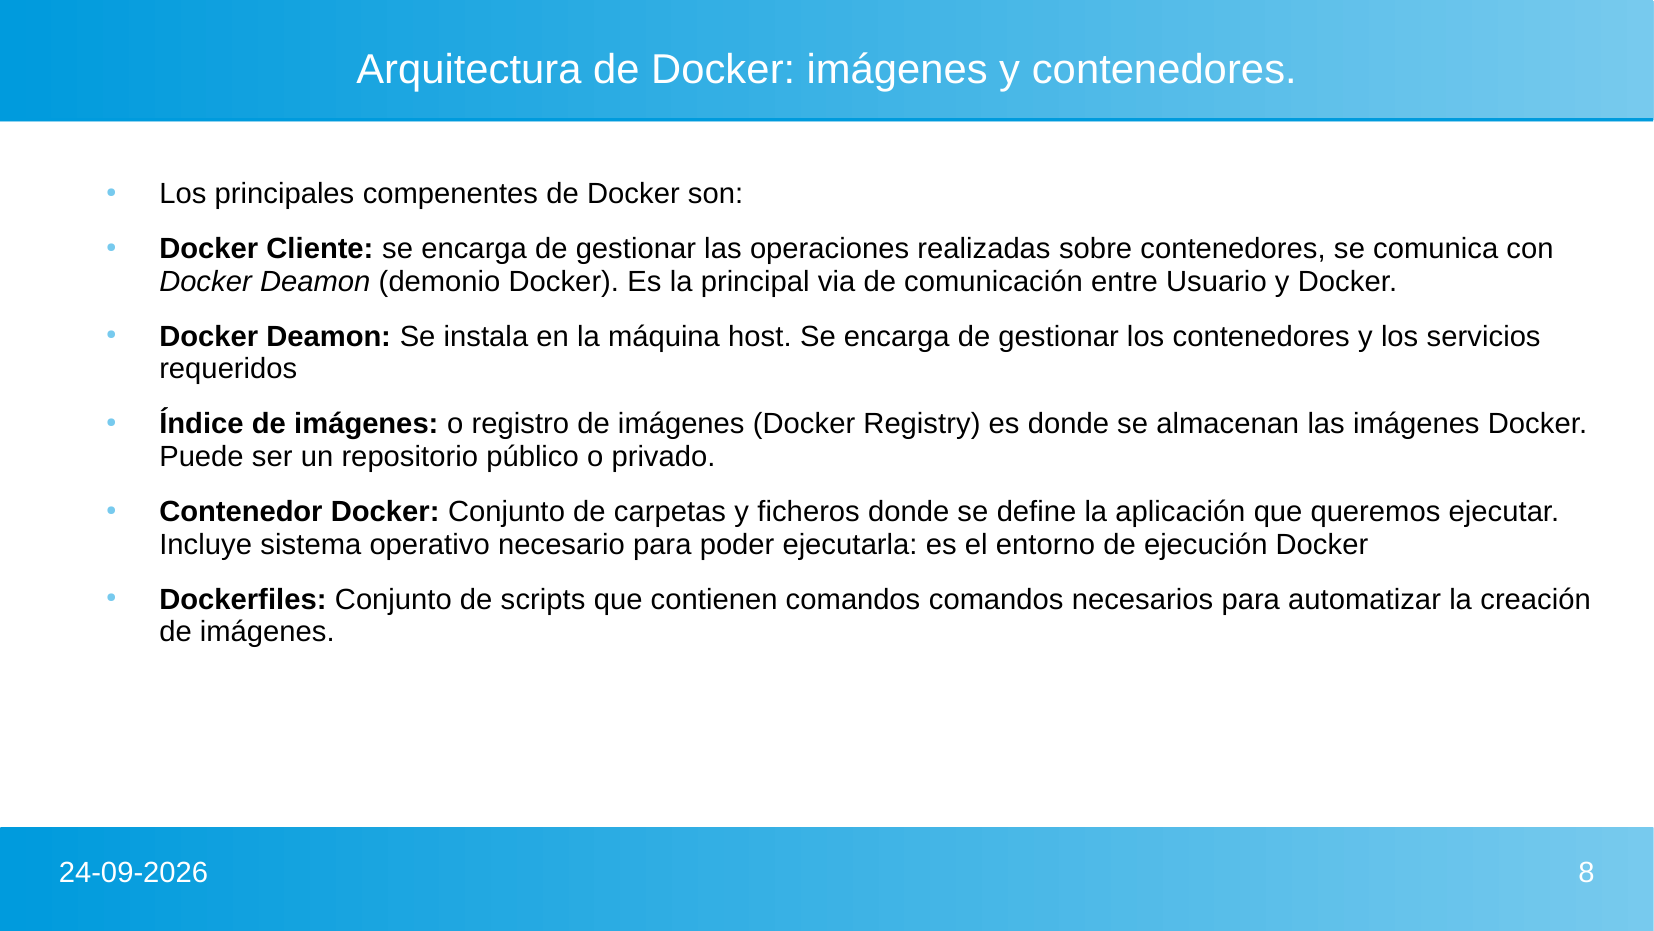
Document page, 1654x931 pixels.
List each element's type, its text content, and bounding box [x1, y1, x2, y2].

list Los principales compenentes de Docker son: Docker Cliente: se encarga de gestionar las operaciones realizadas sobre contenedores, se comunica con Docker Deamon (demonio Docker). Es la principal via de comunicación entre Usuario y Docker. Docker Deamon: Se instala en la máquina host. Se encarga de gestionar los contenedores y los servicios requeridos Índice de imágenes: o registro de imágenes (Docker Registry) es donde se almacenan las imágenes Docker. Puede ser un repositorio público o privado. Contenedor Docker: Conjunto de carpetas y ficheros donde se define la aplicación que queremos ejecutar. Incluye sistema operativo necesario para poder ejecutarla: es el entorno de ejecución Docker Dockerfiles: Conjunto de scripts que contienen comandos comandos necesarios para automatizar la creación de imágenes. [88, 177, 1625, 768]
title Arquitectura de Docker: imágenes y contenedores. [59, 29, 1595, 108]
